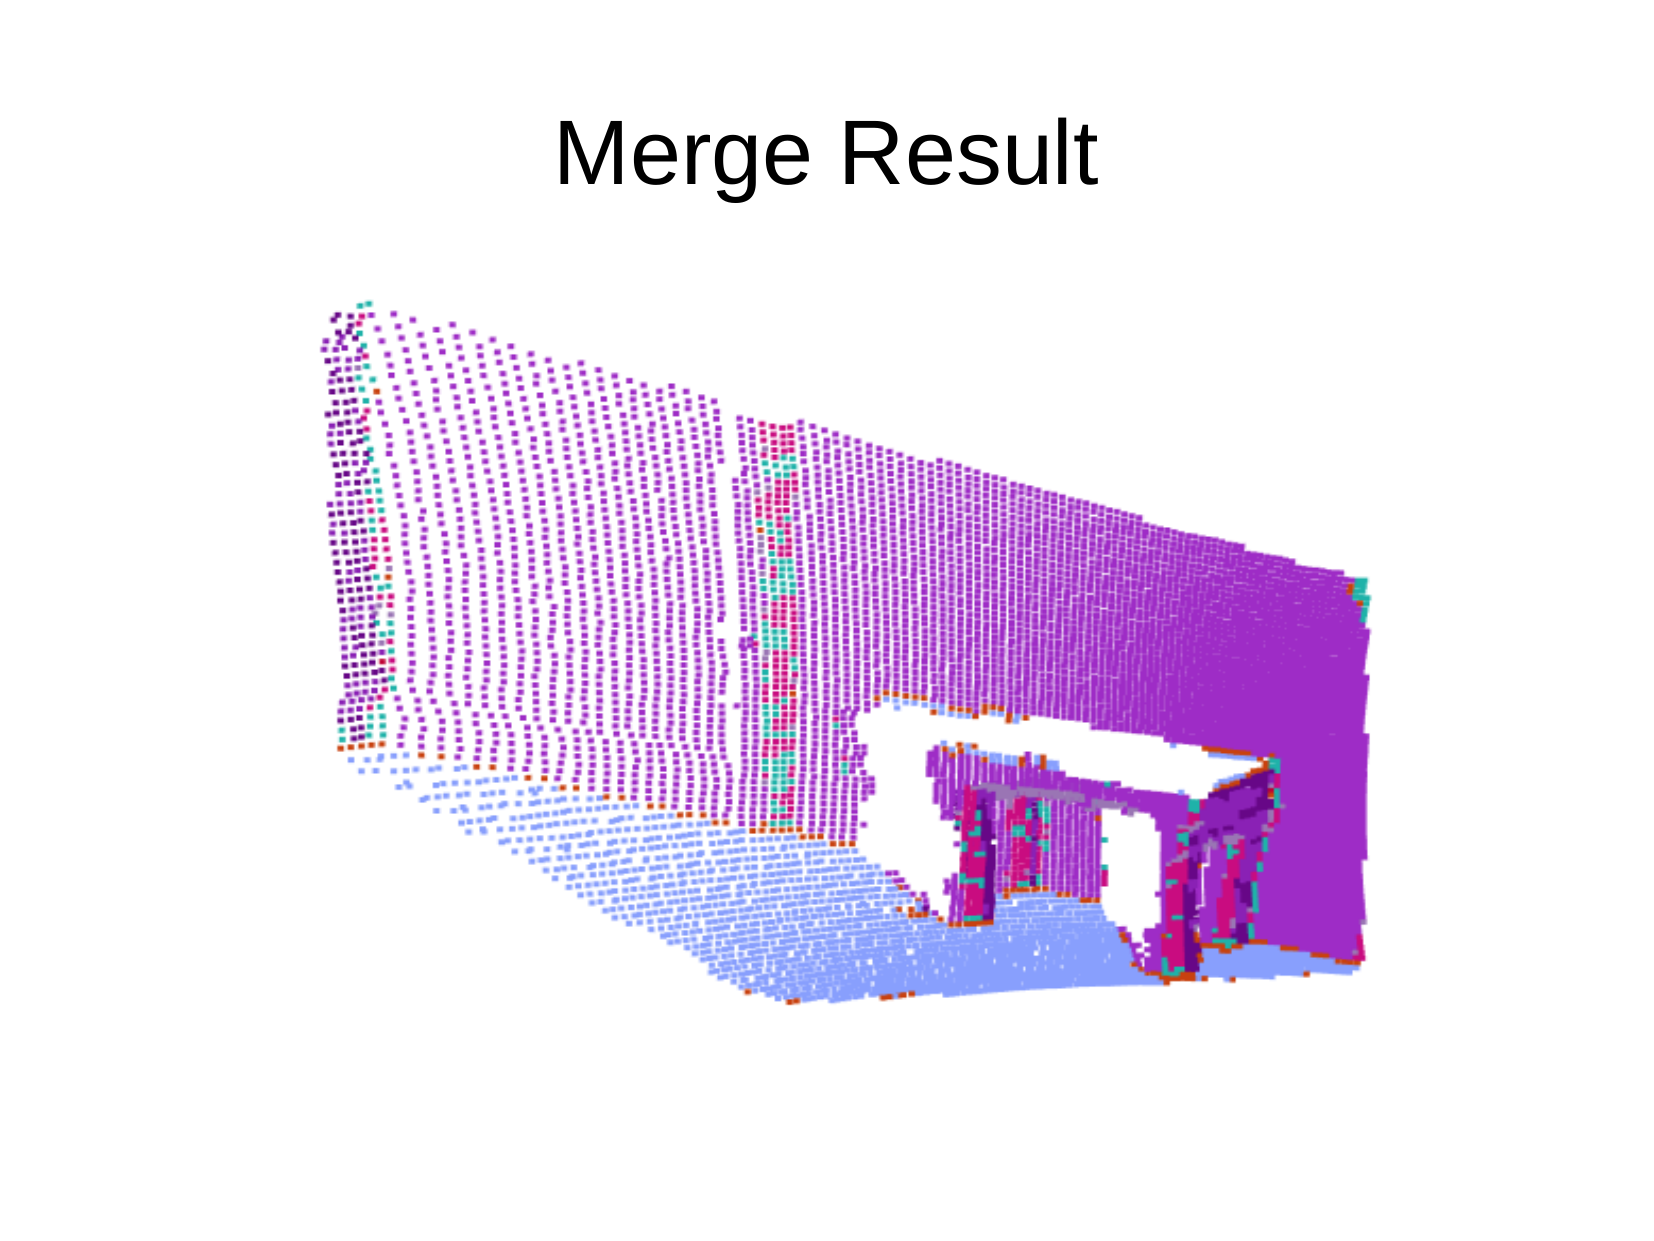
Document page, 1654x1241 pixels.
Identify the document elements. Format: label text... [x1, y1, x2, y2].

picture [255, 260, 1455, 1081]
title Merge Result [82, 49, 1571, 257]
